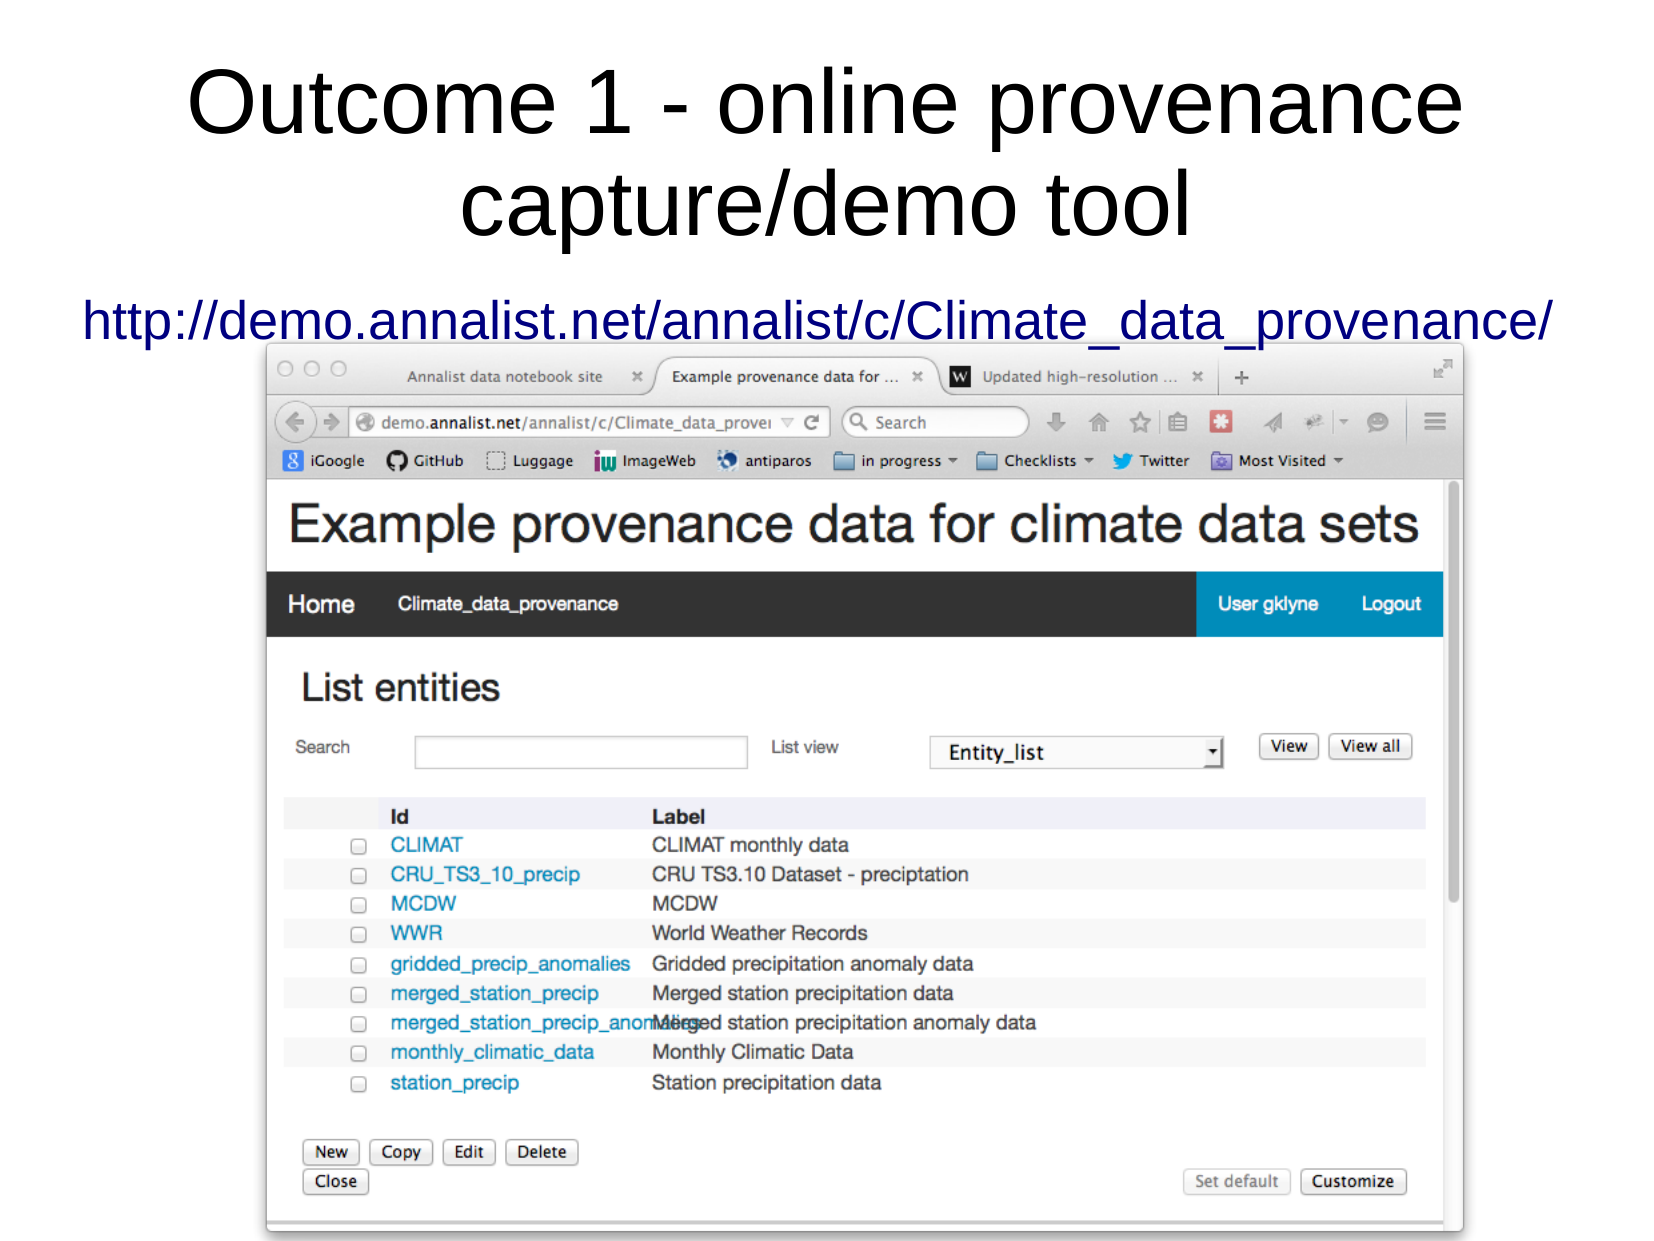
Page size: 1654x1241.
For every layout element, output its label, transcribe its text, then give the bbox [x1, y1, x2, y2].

title Outcome 1 - online provenance capture/demo tool [82, 49, 1571, 257]
list http://demo.annalist.net/annalist/c/Climate_data_provenance/ [82, 290, 1571, 369]
picture [248, 369, 1482, 1241]
